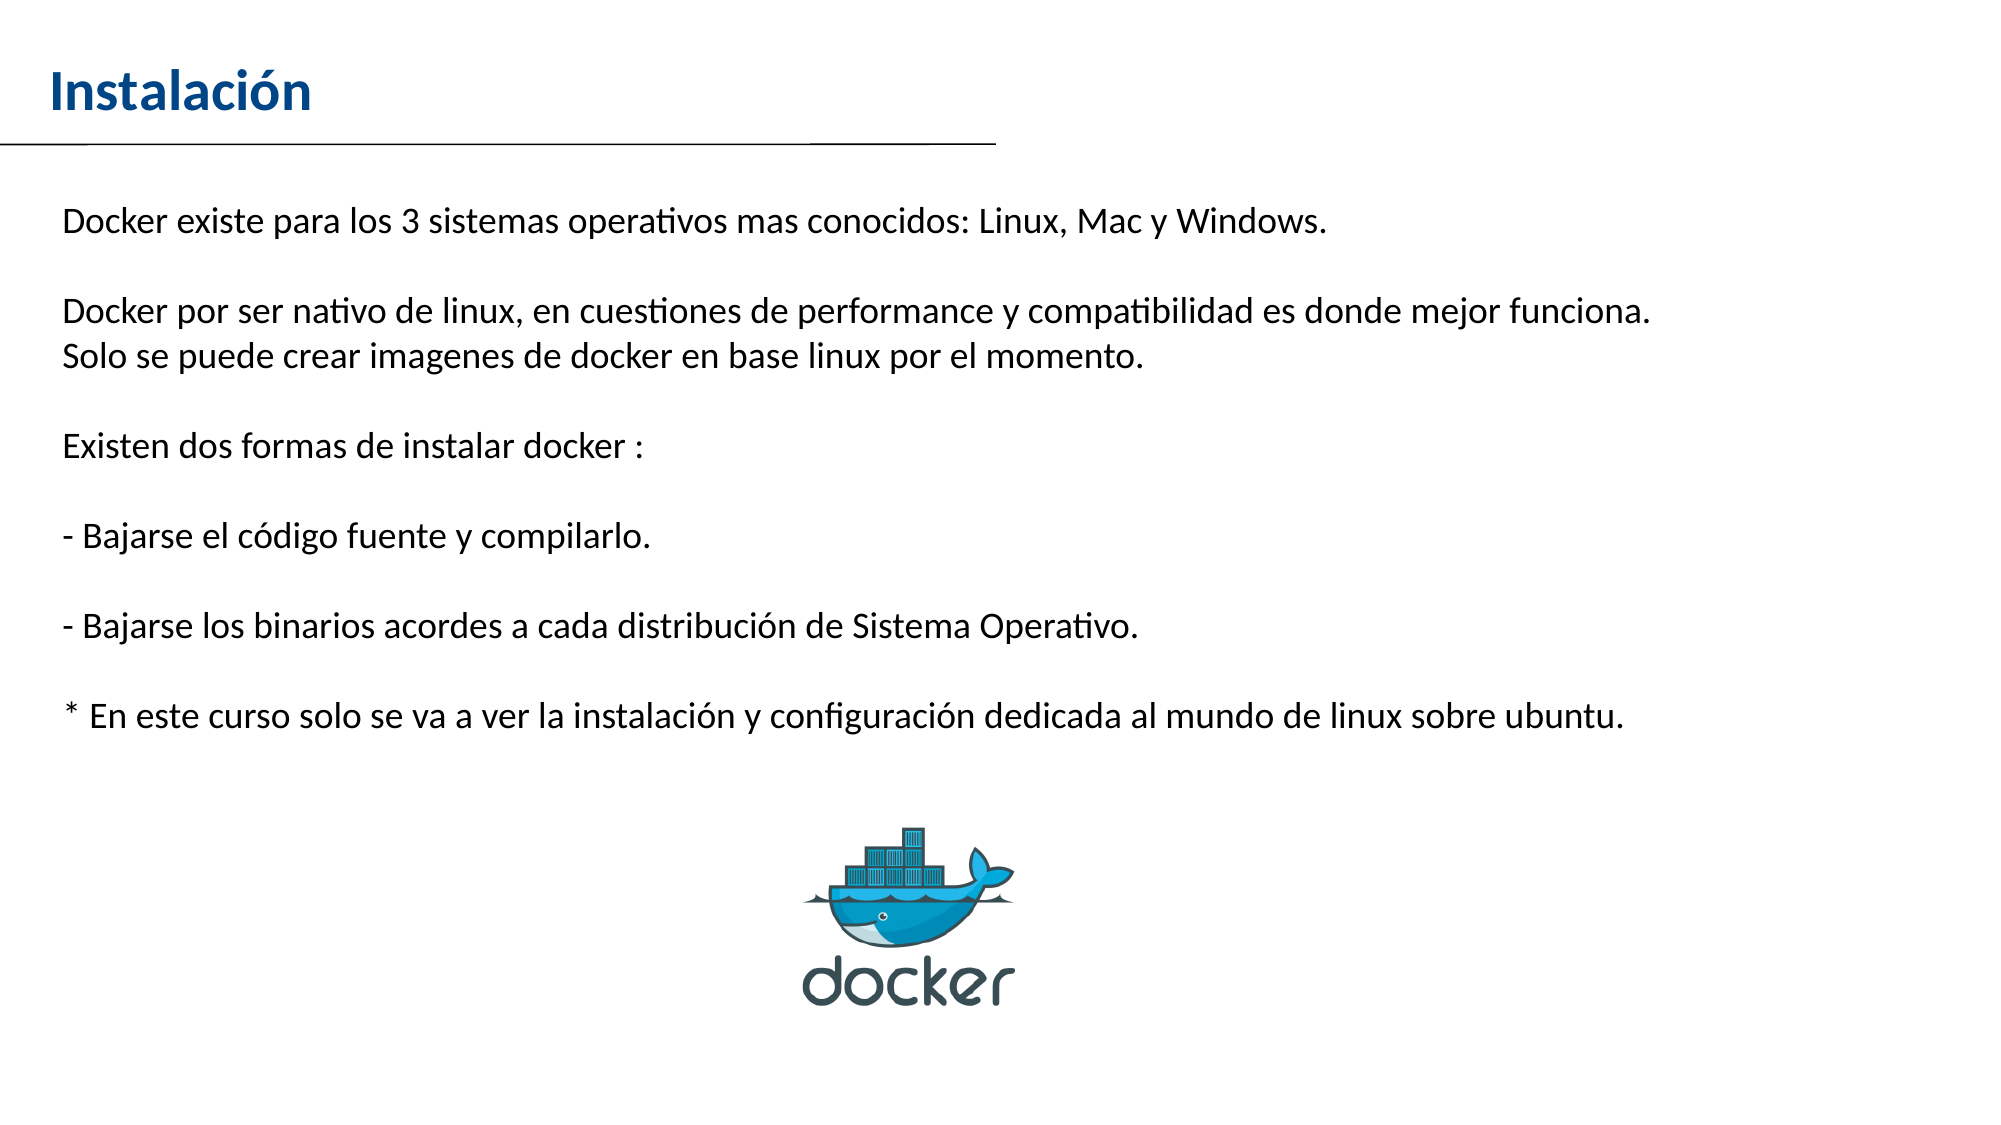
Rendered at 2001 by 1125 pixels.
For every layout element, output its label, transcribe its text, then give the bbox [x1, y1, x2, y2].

text_box Docker existe para los 3 sistemas operativos mas conocidos: Linux, Mac y Windows. Docker por ser nativo de linux, en cuestiones de performance y compatibilidad es donde mejor funciona. Solo se puede crear imagenes de docker en base linux por el momento. Existen dos formas de instalar docker : - Bajarse el código fuente y compilarlo. - Bajarse los binarios acordes a cada distribución de Sistema Operativo. * En este curso solo se va a ver la instalación y configuración dedicada al mundo de linux sobre ubuntu. [47, 189, 1836, 744]
picture [763, 788, 1052, 1046]
text_box Instalación [34, 44, 1571, 130]
